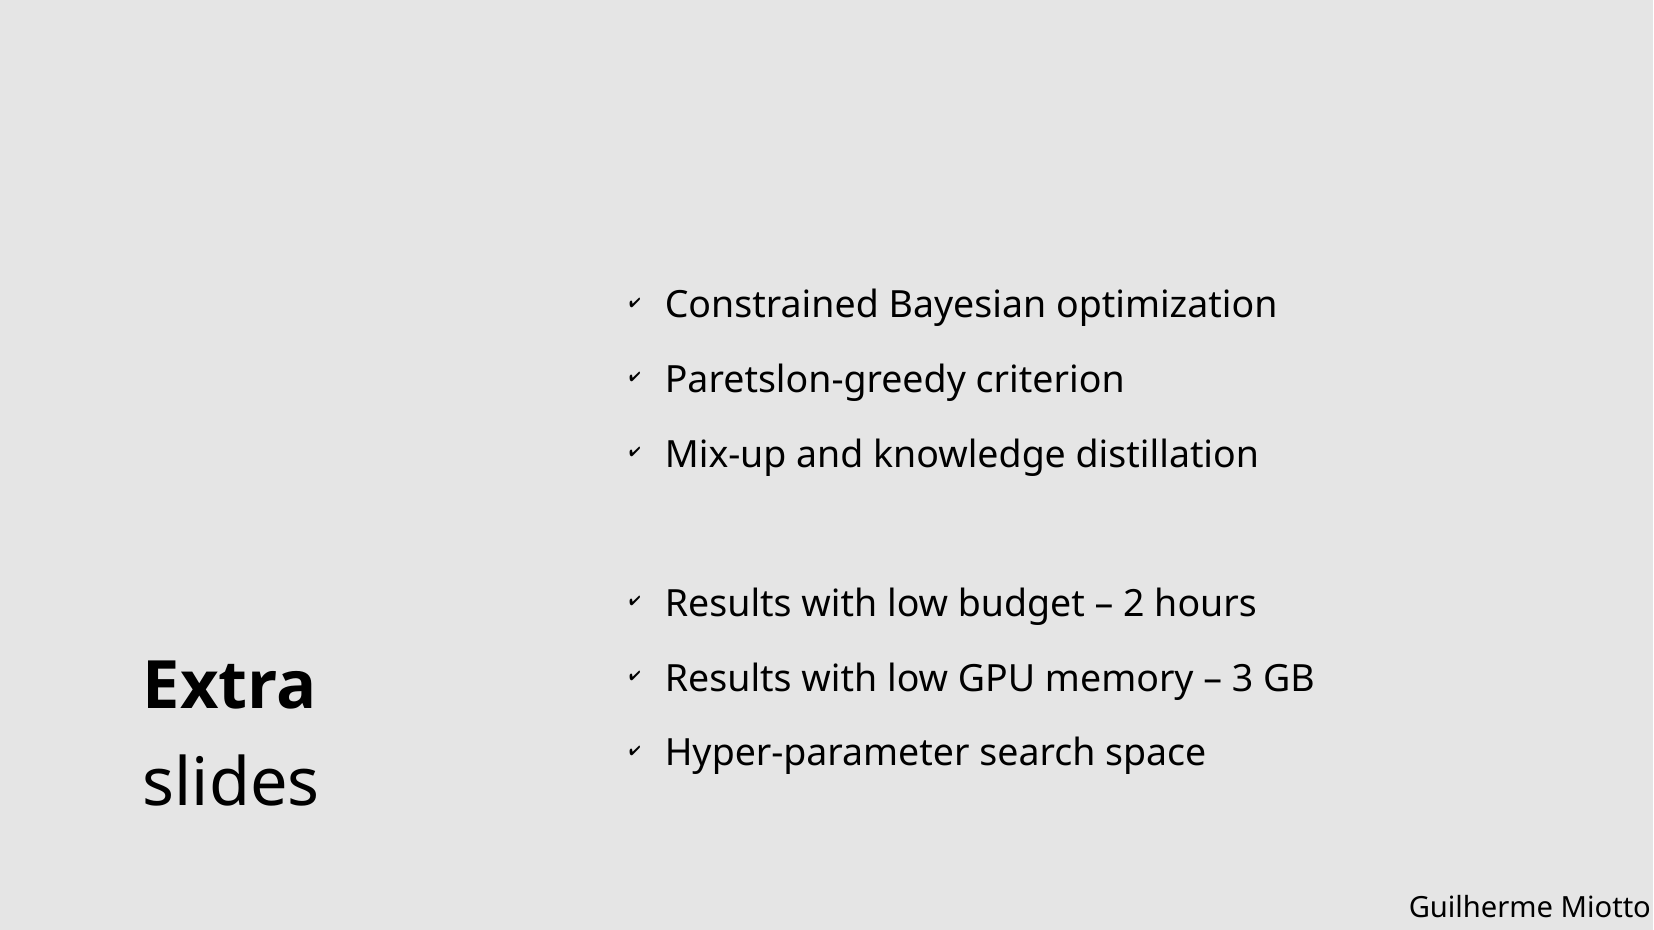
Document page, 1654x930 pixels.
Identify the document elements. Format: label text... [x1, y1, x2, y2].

text_box Constrained Bayesian optimization Paretslon-greedy criterion Mix-up and knowledge distillation Results with low budget – 2 hours Results with low GPU memory – 3 GB Hyper-parameter search space [614, 270, 1350, 722]
text_box Guilherme Miotto [1394, 879, 1648, 927]
text_box Extra slides [128, 629, 738, 813]
